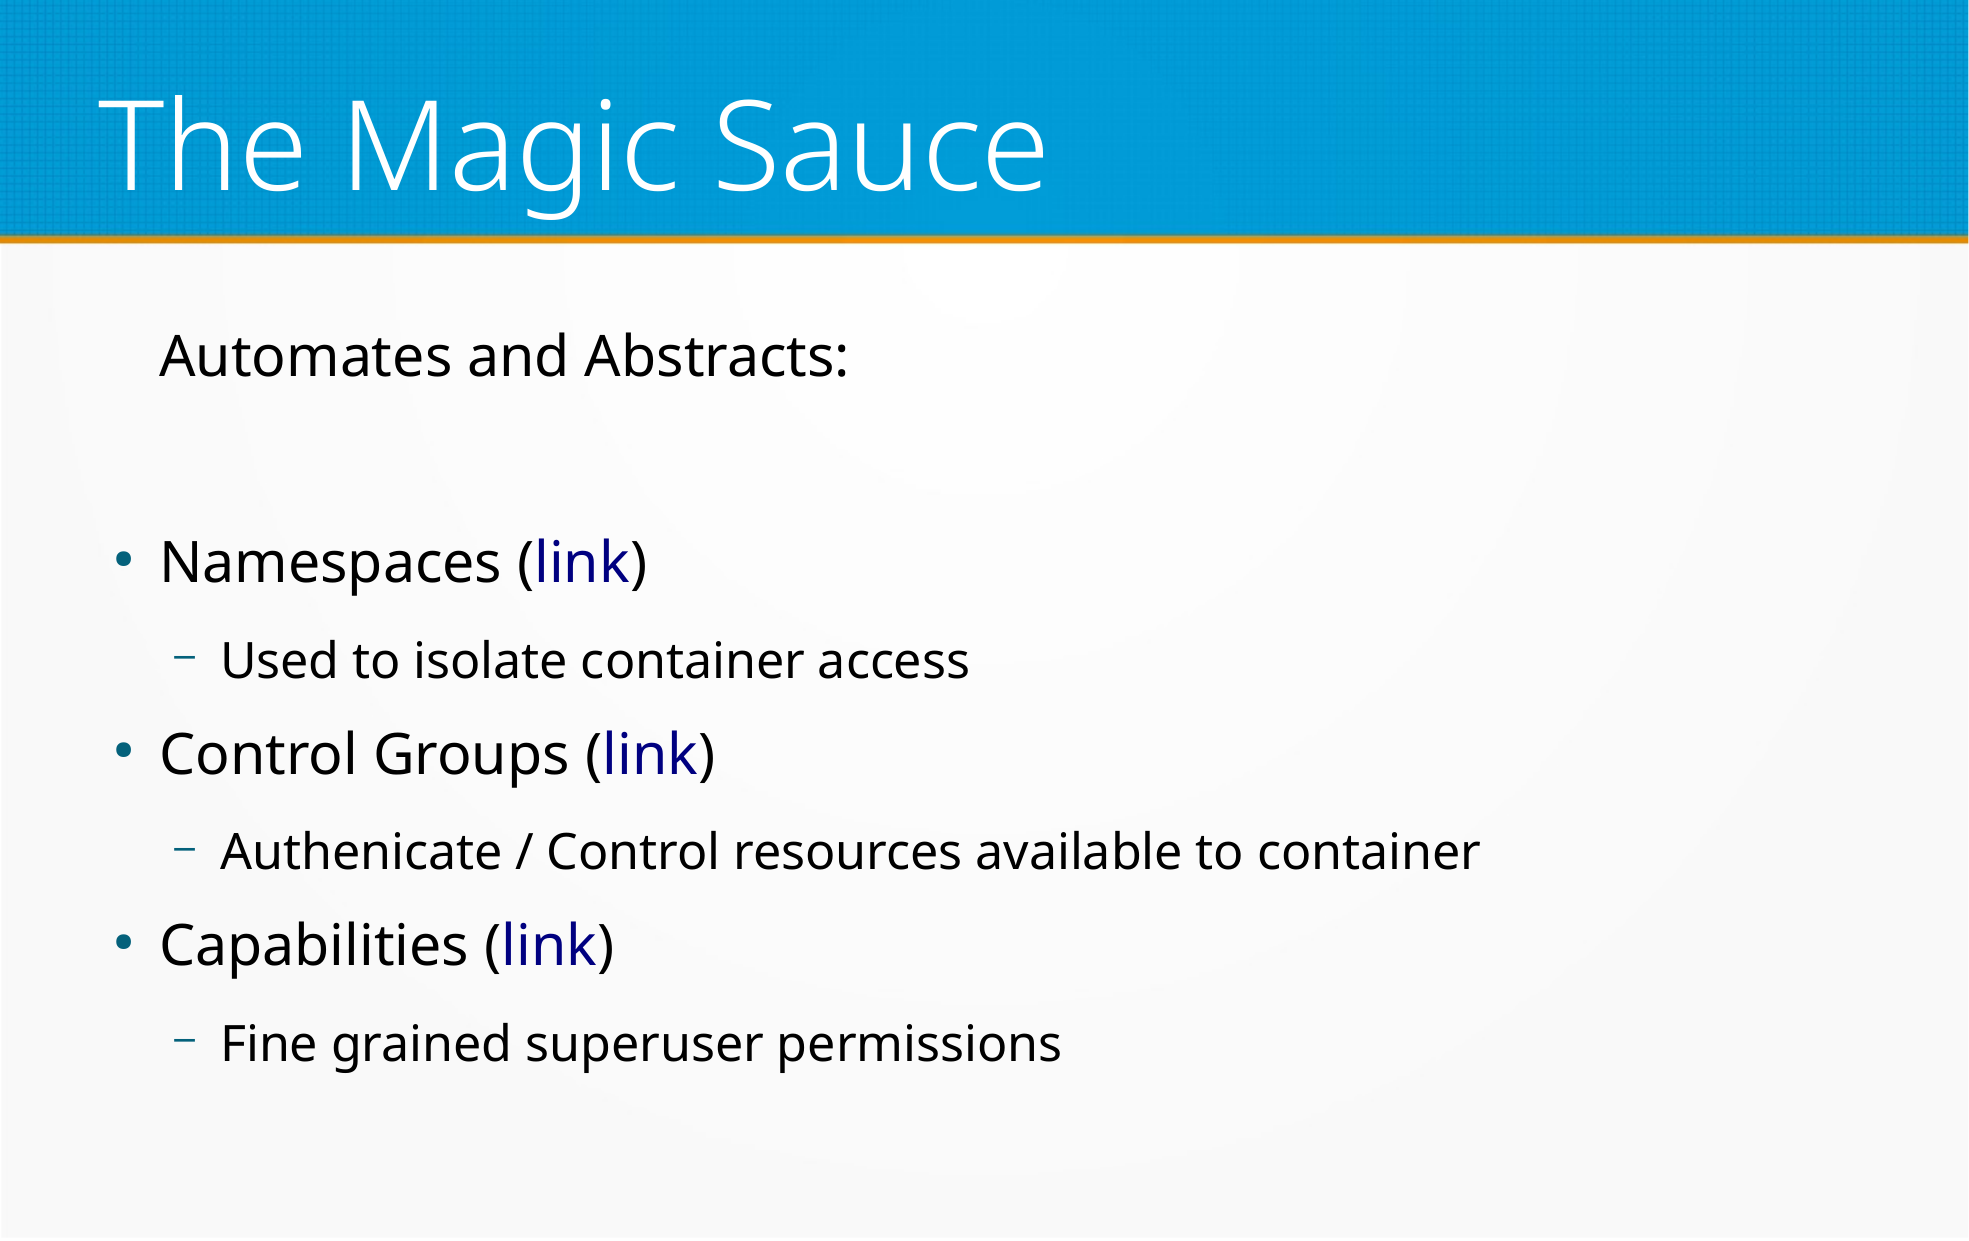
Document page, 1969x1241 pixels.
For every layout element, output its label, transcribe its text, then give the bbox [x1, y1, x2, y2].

title The Magic Sauce [98, 19, 1870, 227]
list Automates and Abstracts: Namespaces (link) Used to isolate container access Control Groups (link) Authenicate / Control resources available to container Capabilities (link) Fine grained superuser permissions [98, 315, 1861, 1081]
picture [0, 233, 1969, 1241]
